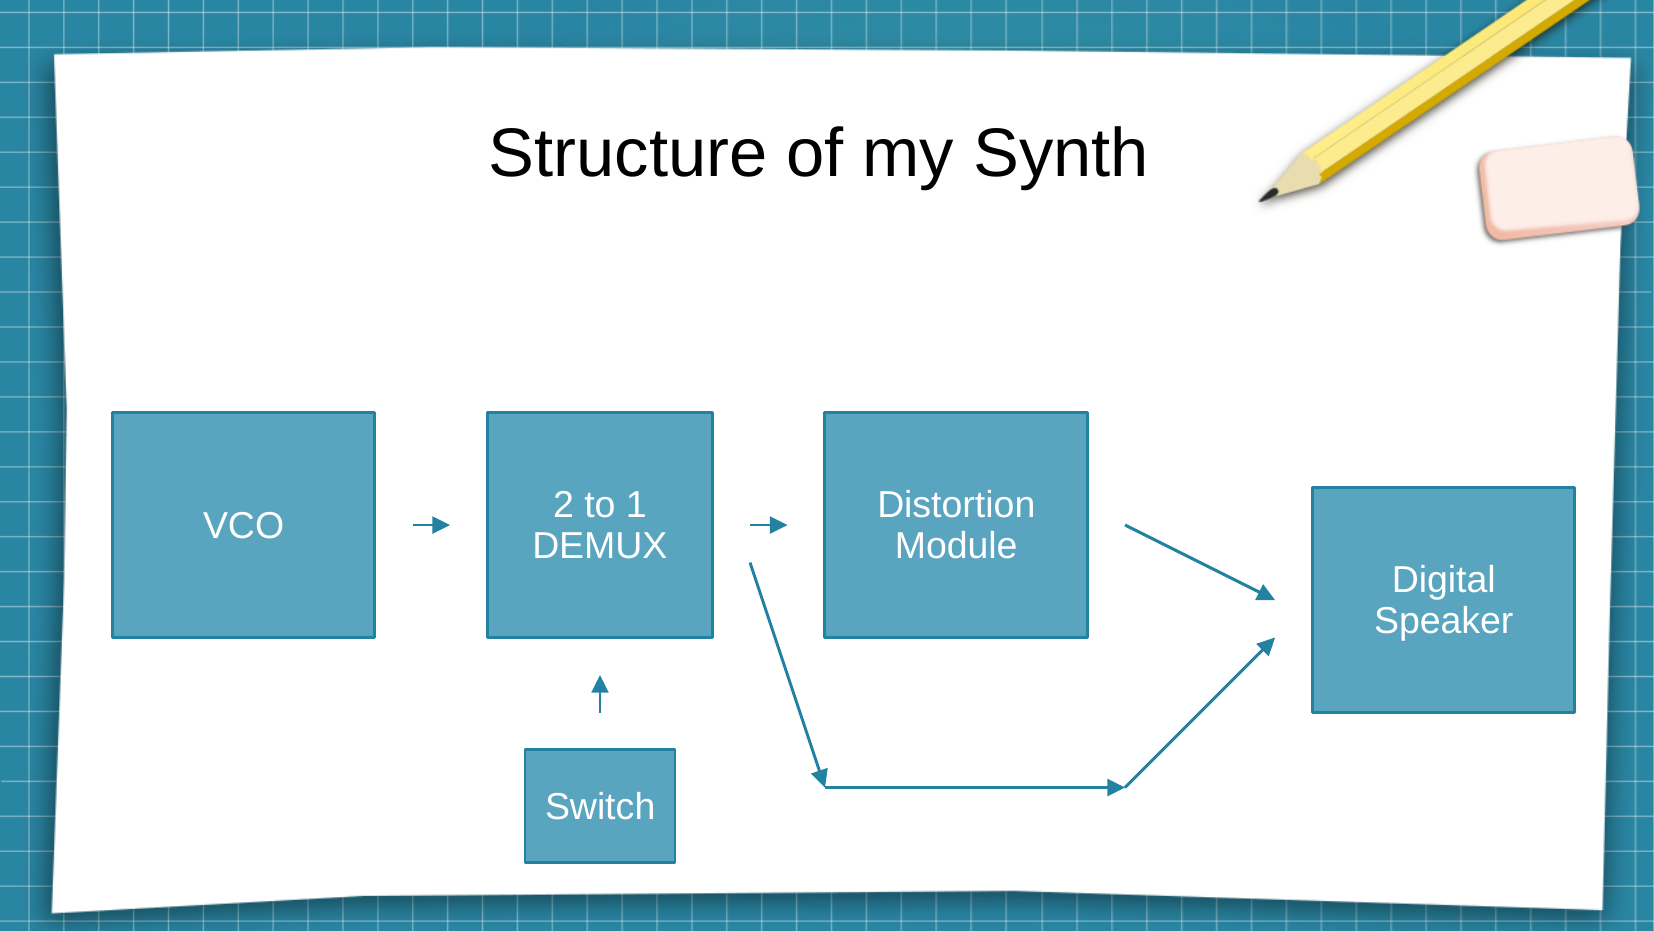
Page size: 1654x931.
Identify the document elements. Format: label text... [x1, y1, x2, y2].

text_box Distortion Module [824, 412, 1088, 638]
text_box 2 to 1 DEMUX [487, 412, 713, 638]
text_box VCO [112, 412, 375, 638]
title Structure of my Synth [75, 75, 1564, 231]
text_box Switch [525, 749, 676, 863]
picture [0, 0, 1654, 931]
text_box Digital Speaker [1312, 487, 1575, 713]
